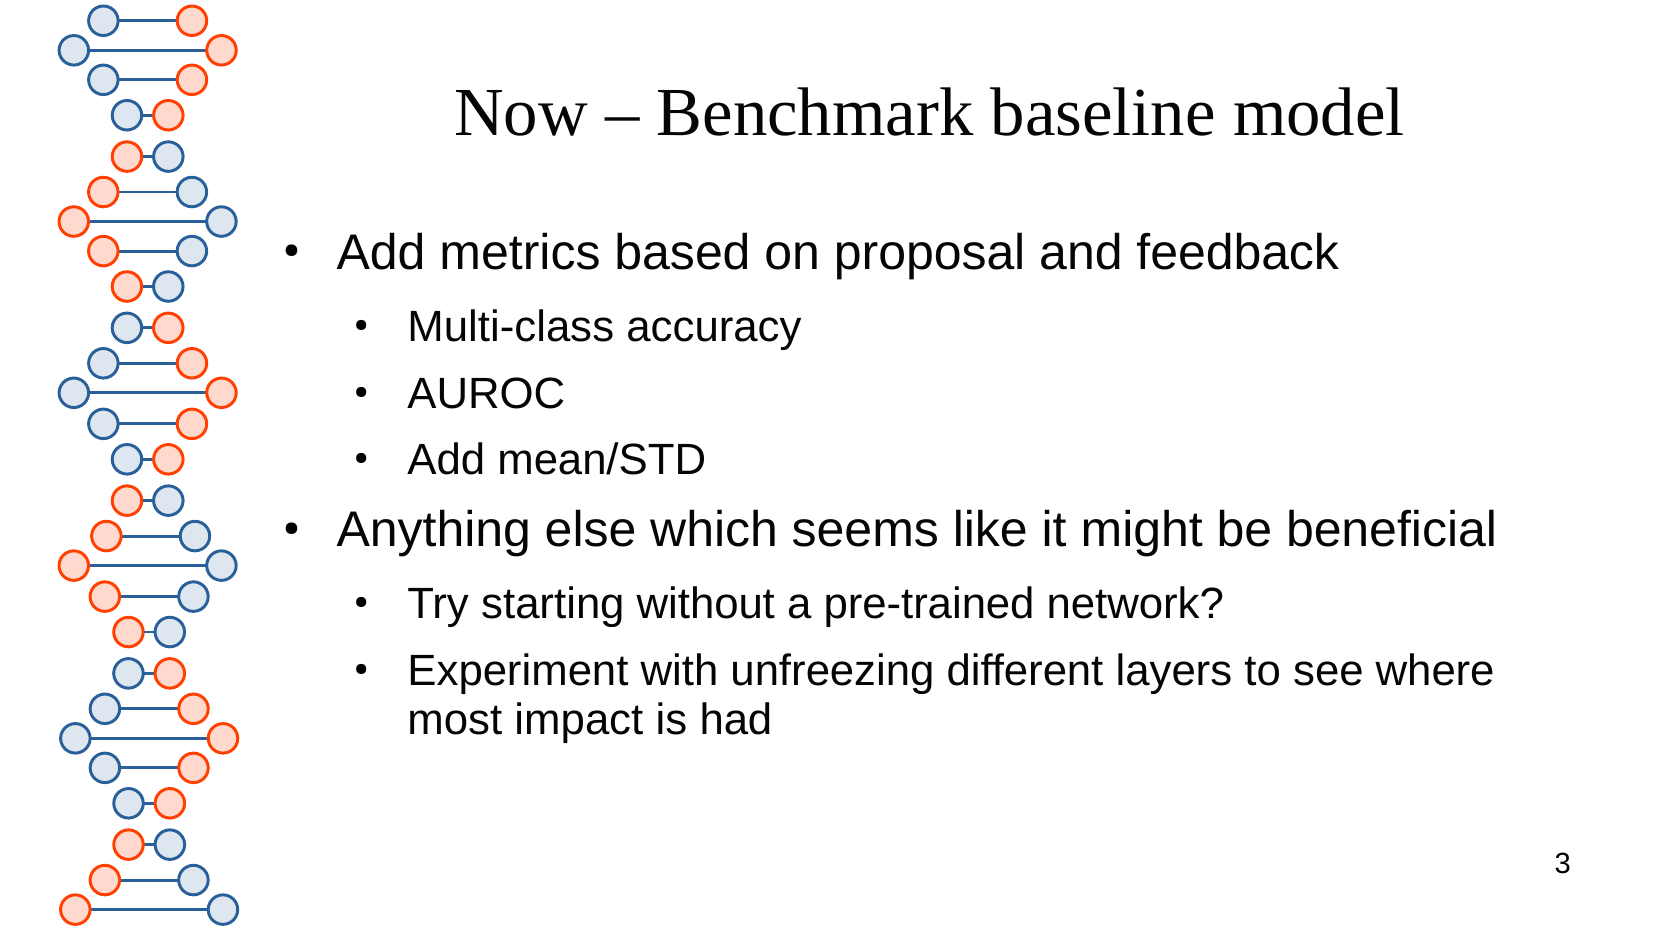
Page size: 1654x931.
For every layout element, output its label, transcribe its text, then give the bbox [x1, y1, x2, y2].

list Add metrics based on proposal and feedback Multi-class accuracy AUROC Add mean/STD Anything else which seems like it might be beneficial Try starting without a pre-trained network? Experiment with unfreezing different layers to see where most impact is had [265, 224, 1595, 764]
title Now – Benchmark baseline model [265, 35, 1595, 189]
